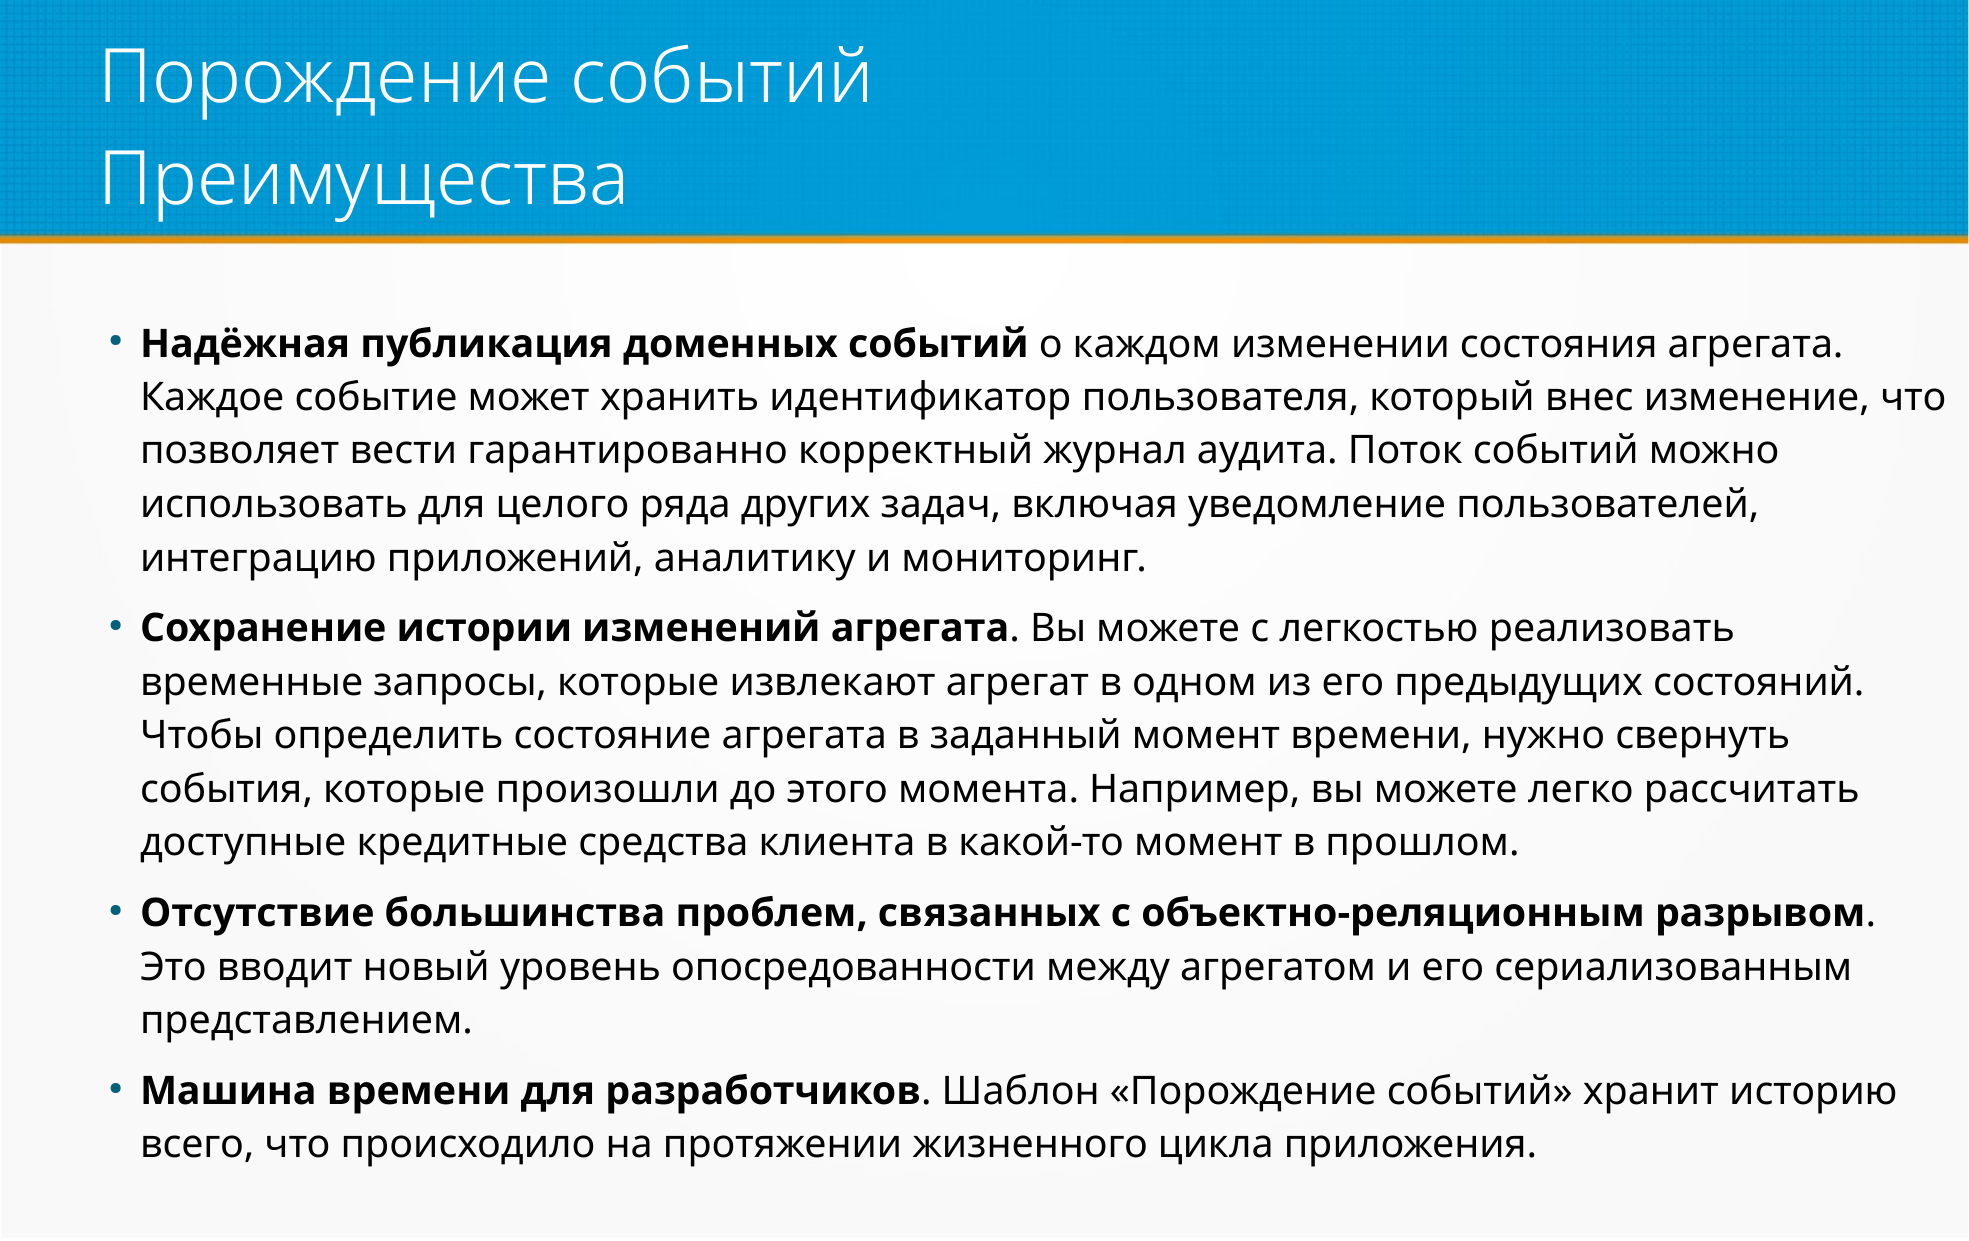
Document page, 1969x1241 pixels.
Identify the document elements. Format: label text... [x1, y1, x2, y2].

picture [0, 233, 1969, 1241]
title Порождение событий Преимущества [98, 19, 1870, 227]
list Надёжная публикация доменных событий о каждом изменении состояния агрегата. Каждое событие может хранить идентификатор пользователя, который внес изменение, что позволяет вести гарантированно корректный журнал аудита. Поток событий можно использовать для целого ряда других задач, включая уведомление пользователей, интеграцию приложений, аналитику и мониторинг. Сохранение истории изменений агрегата. Вы можете с легкостью реализовать временные запросы, которые извлекают агрегат в одном из его предыдущих состояний. Чтобы определить состояние агрегата в заданный момент времени, нужно свернуть события, которые произошли до этого момента. Например, вы можете легко рассчитать доступные кредитные средства клиента в какой-то момент в прошлом. Отсутствие большинства проблем, связанных с объектно-реляционным разрывом. Это вводит новый уровень опосредованности между агрегатом и его сериализованным представлением. Машина времени для разработчиков. Шаблон «Порождение событий» хранит историю всего, что происходило на протяжении жизненного цикла приложения. [98, 315, 1949, 1193]
